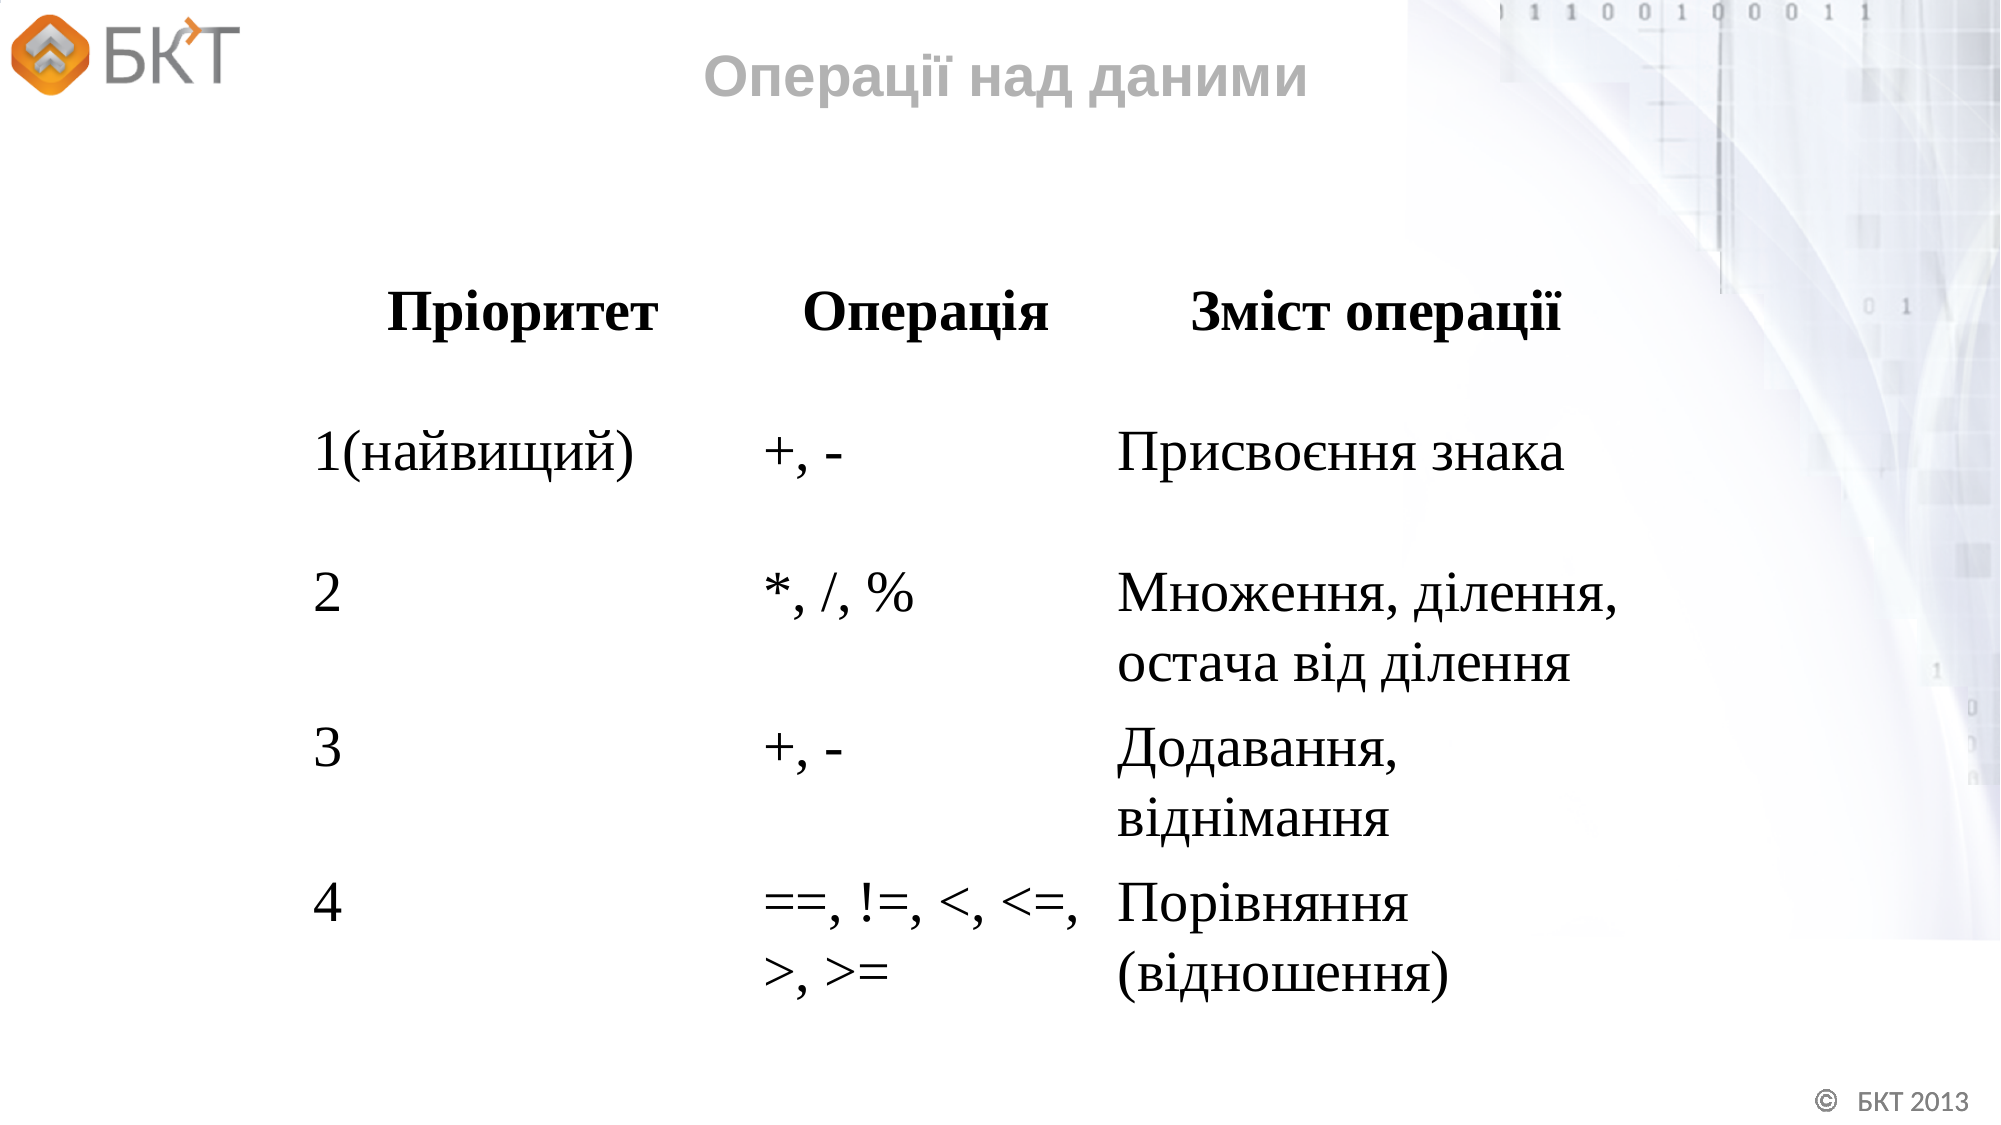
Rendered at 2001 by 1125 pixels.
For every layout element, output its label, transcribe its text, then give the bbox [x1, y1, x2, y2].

table_cell Порівняння (відношення) [1103, 856, 1648, 1011]
table_cell Присвоєння знака [1103, 405, 1648, 545]
table_cell +, - [748, 405, 1103, 545]
table_cell *, /, % [748, 545, 1103, 701]
table_header Пріоритет [298, 264, 748, 405]
table_header Зміст операції [1103, 264, 1648, 405]
table_header Операція [748, 264, 1103, 405]
picture [4, 9, 250, 97]
table_cell +, - [748, 701, 1103, 856]
text_box Операції над даними [539, 30, 1473, 126]
table_cell 3 [298, 701, 748, 856]
table_cell Додавання, віднімання [1103, 701, 1648, 856]
table_cell Множення, ділення, остача від ділення [1103, 545, 1648, 701]
picture [1255, 0, 2000, 1125]
table_cell 4 [298, 856, 748, 1011]
table_cell 2 [298, 545, 748, 701]
table_cell ==, !=, <, <=, >, >= [748, 856, 1103, 1011]
table_cell 1(найвищий) [298, 405, 748, 545]
